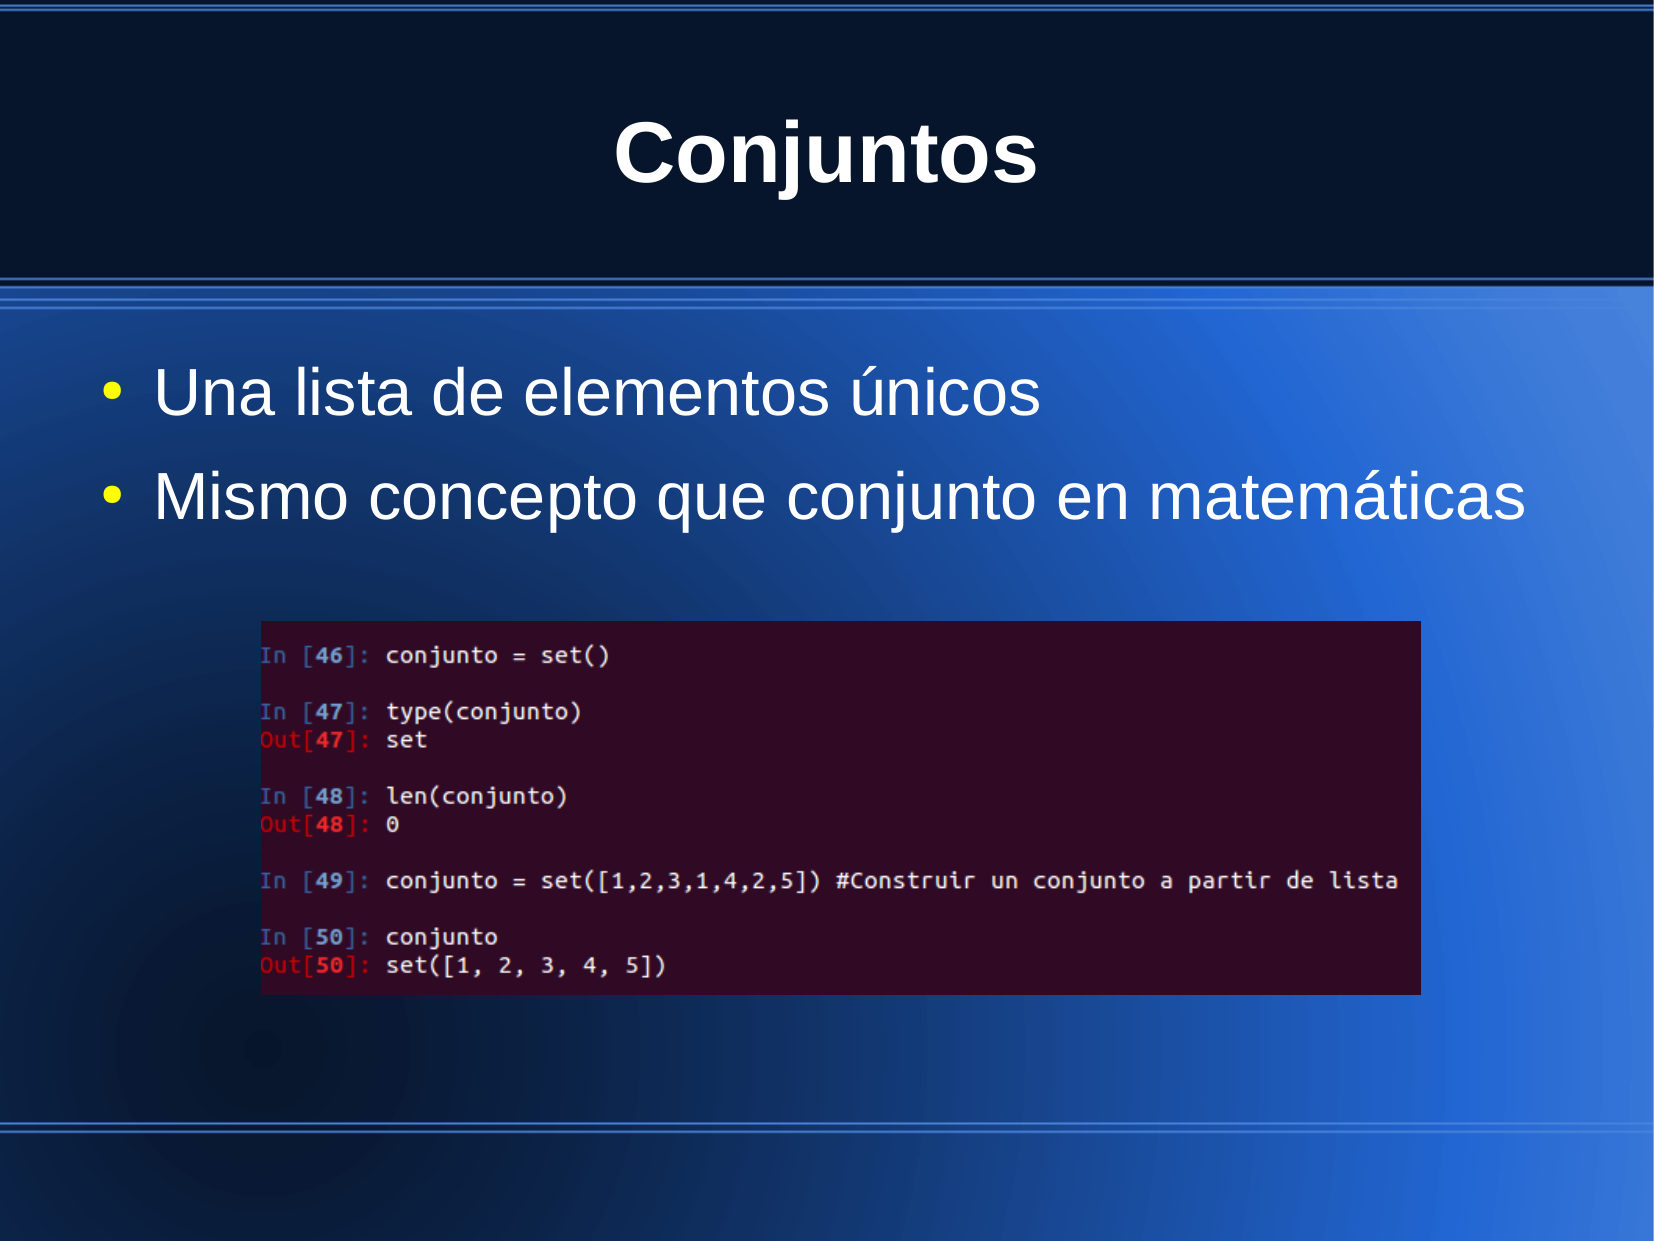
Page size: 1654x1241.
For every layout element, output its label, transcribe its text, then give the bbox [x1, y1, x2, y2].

picture [0, 0, 1654, 1241]
list Una lista de elementos únicos Mismo concepto que conjunto en matemáticas [82, 355, 1571, 1075]
title Conjuntos [82, 49, 1571, 257]
